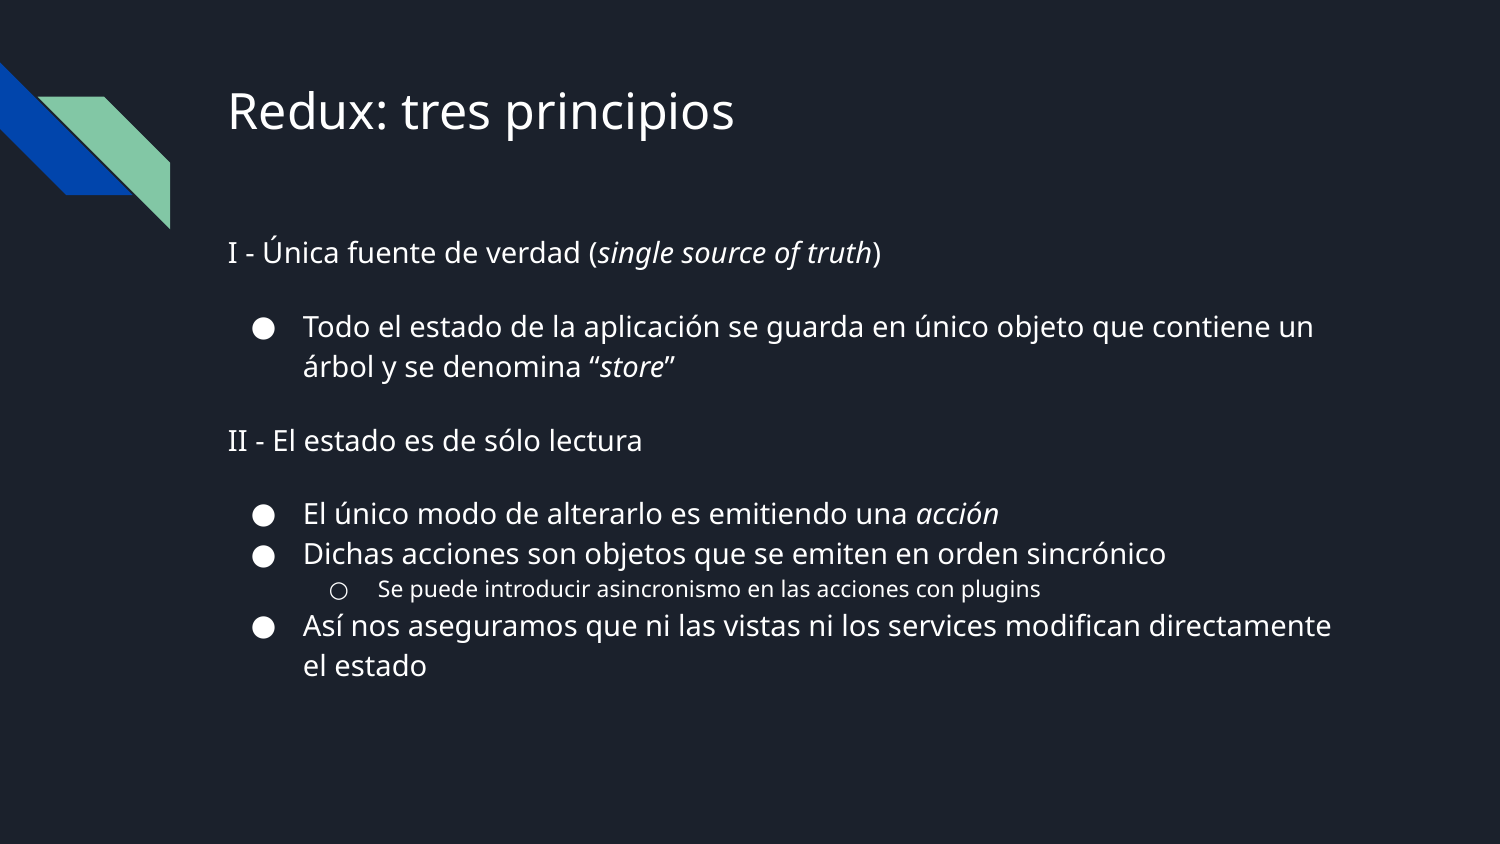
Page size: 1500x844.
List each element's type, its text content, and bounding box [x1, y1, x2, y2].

list I - Única fuente de verdad (single source of truth) Todo el estado de la aplicación se guarda en único objeto que contiene un árbol y se denomina “store” II - El estado es de sólo lectura El único modo de alterarlo es emitiendo una acción Dichas acciones son objetos que se emiten en orden sincrónico Se puede introducir asincronismo en las acciones con plugins Así nos aseguramos que ni las vistas ni los services modifican directamente el estado [212, 214, 1368, 735]
title Redux: tres principios [212, 64, 1368, 214]
